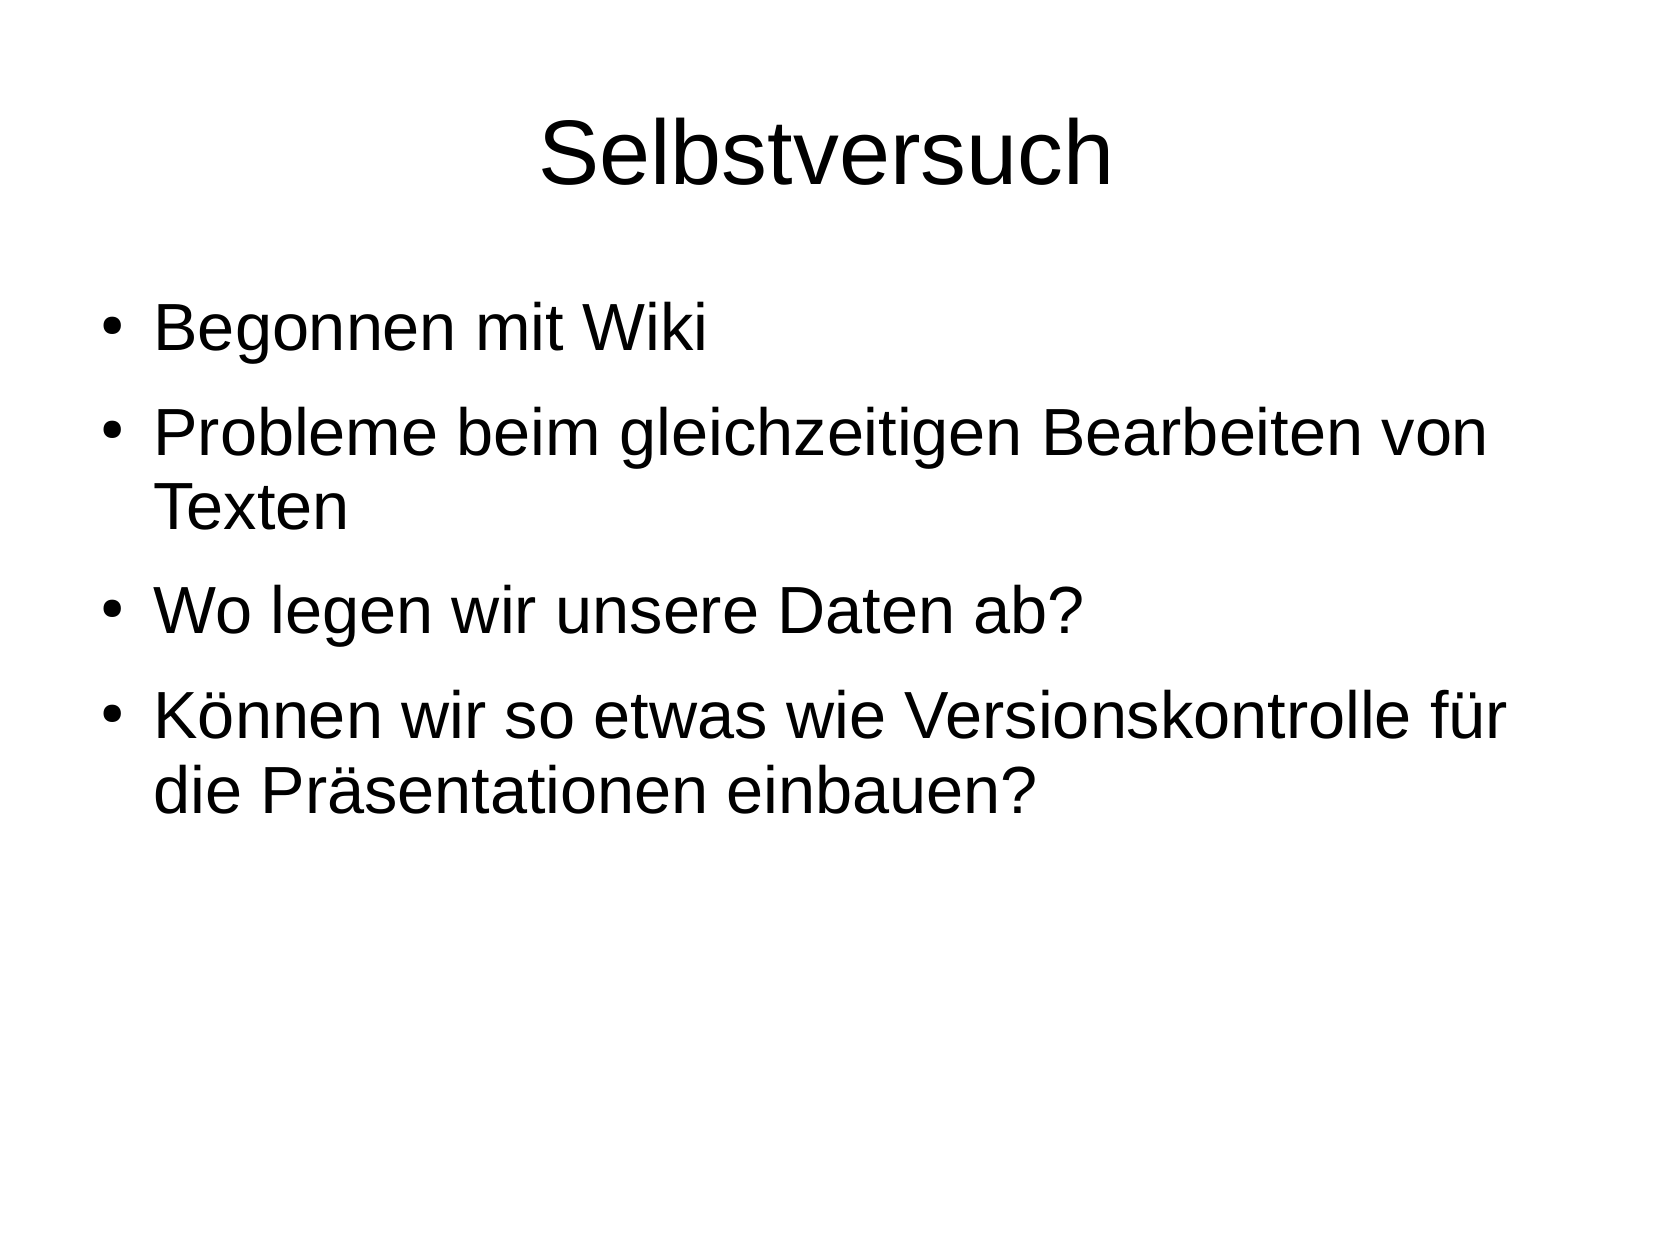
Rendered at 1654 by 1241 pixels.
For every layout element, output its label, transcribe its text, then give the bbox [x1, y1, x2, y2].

list Begonnen mit Wiki Probleme beim gleichzeitigen Bearbeiten von Texten Wo legen wir unsere Daten ab? Können wir so etwas wie Versionskontrolle für die Präsentationen einbauen? [82, 290, 1571, 1109]
title Selbstversuch [82, 49, 1571, 257]
